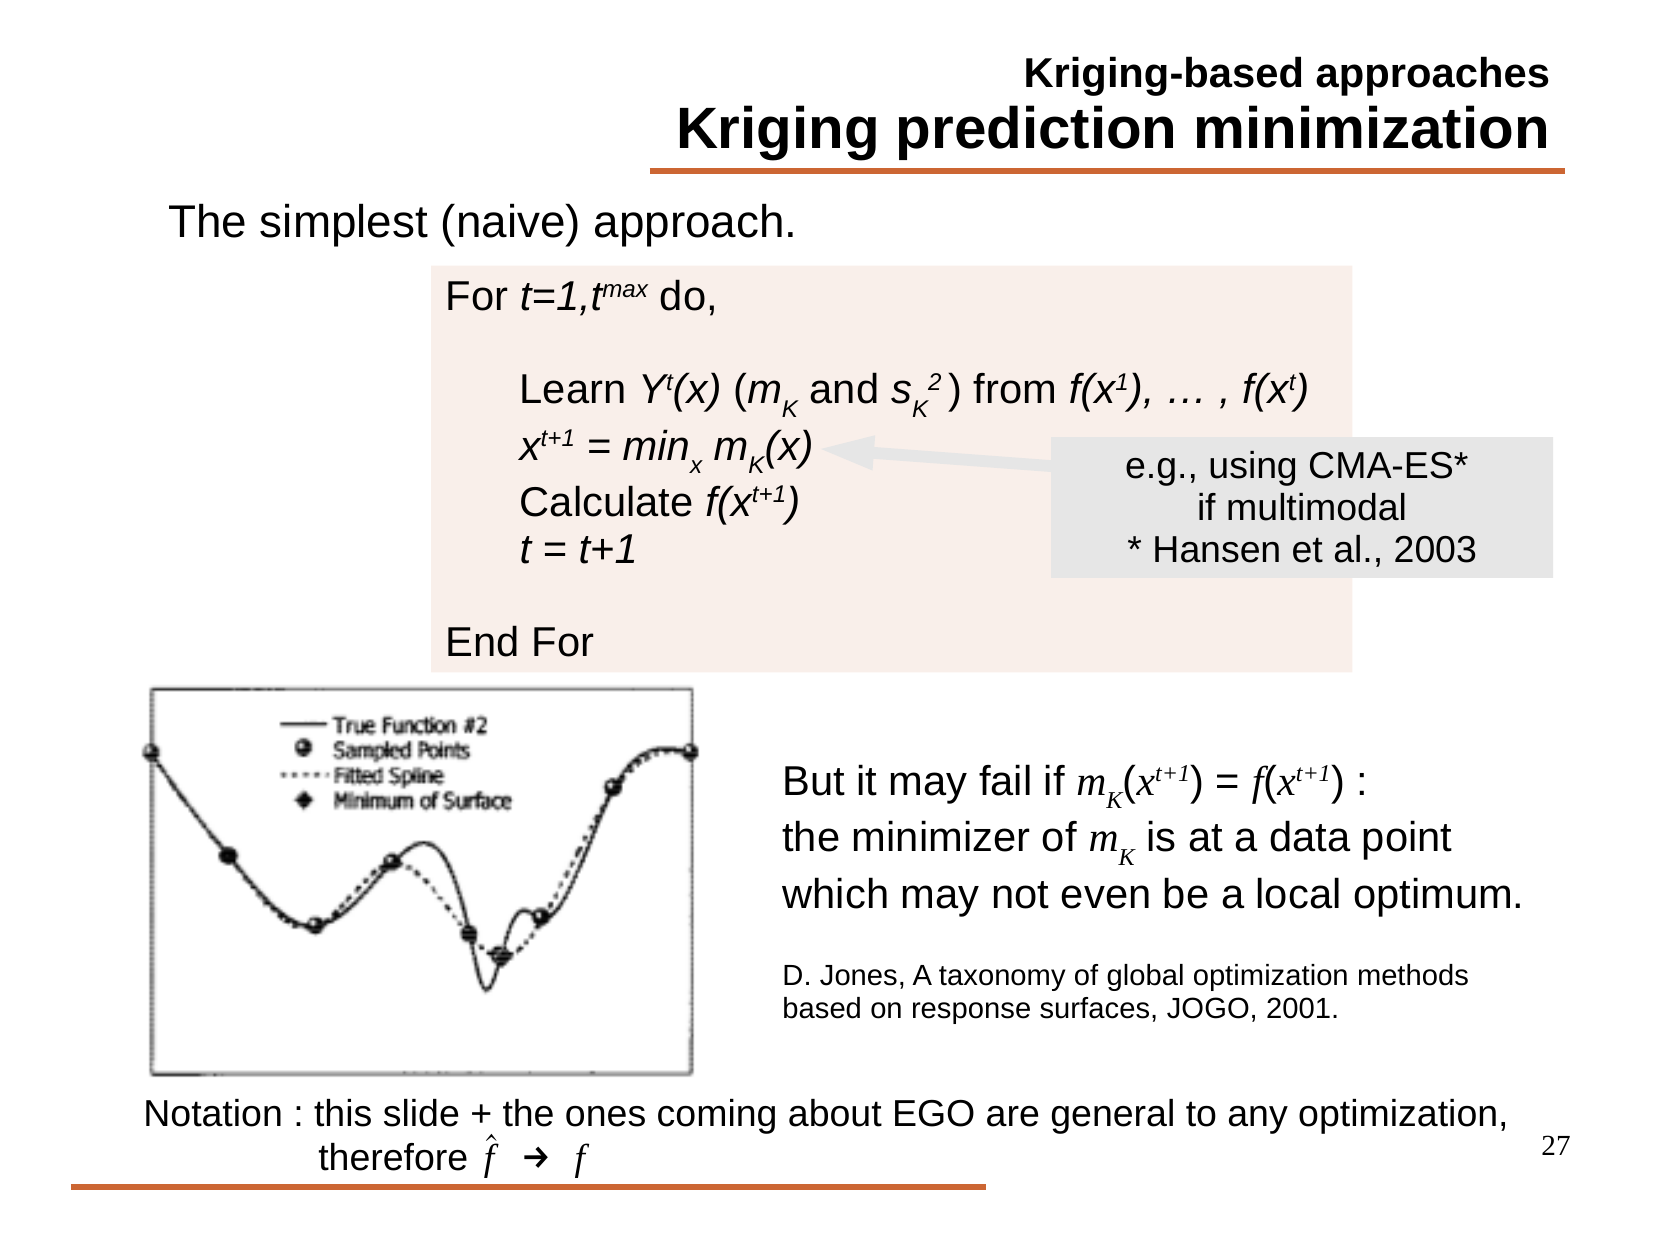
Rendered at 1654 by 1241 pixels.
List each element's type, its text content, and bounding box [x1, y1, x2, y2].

picture [133, 673, 709, 1093]
text_box [147, 112, 1542, 313]
text_box e.g., using CMA-ES* if multimodal * Hansen et al., 2003 [1051, 437, 1554, 578]
text_box For t=1,tmax do, Learn Yt(x) (mK and sK2 ) from f(x1), … , f(xt) xt+1 = minx mK(x) Calculate f(xt+1) t = t+1 End For [431, 265, 1353, 673]
text_box The simplest (naive) approach. [153, 188, 863, 302]
text_box Kriging-based approaches Kriging prediction minimization [206, 42, 1565, 169]
text_box But it may fail if mK(xt+1) = f(xt+1) : the minimizer of mK is at a data point which may not even be a local optimum. D. Jones, A taxonomy of global optimization methods based on response surfaces, JOGO, 2001. [767, 750, 1560, 1033]
chart [137, 1092, 1513, 1179]
